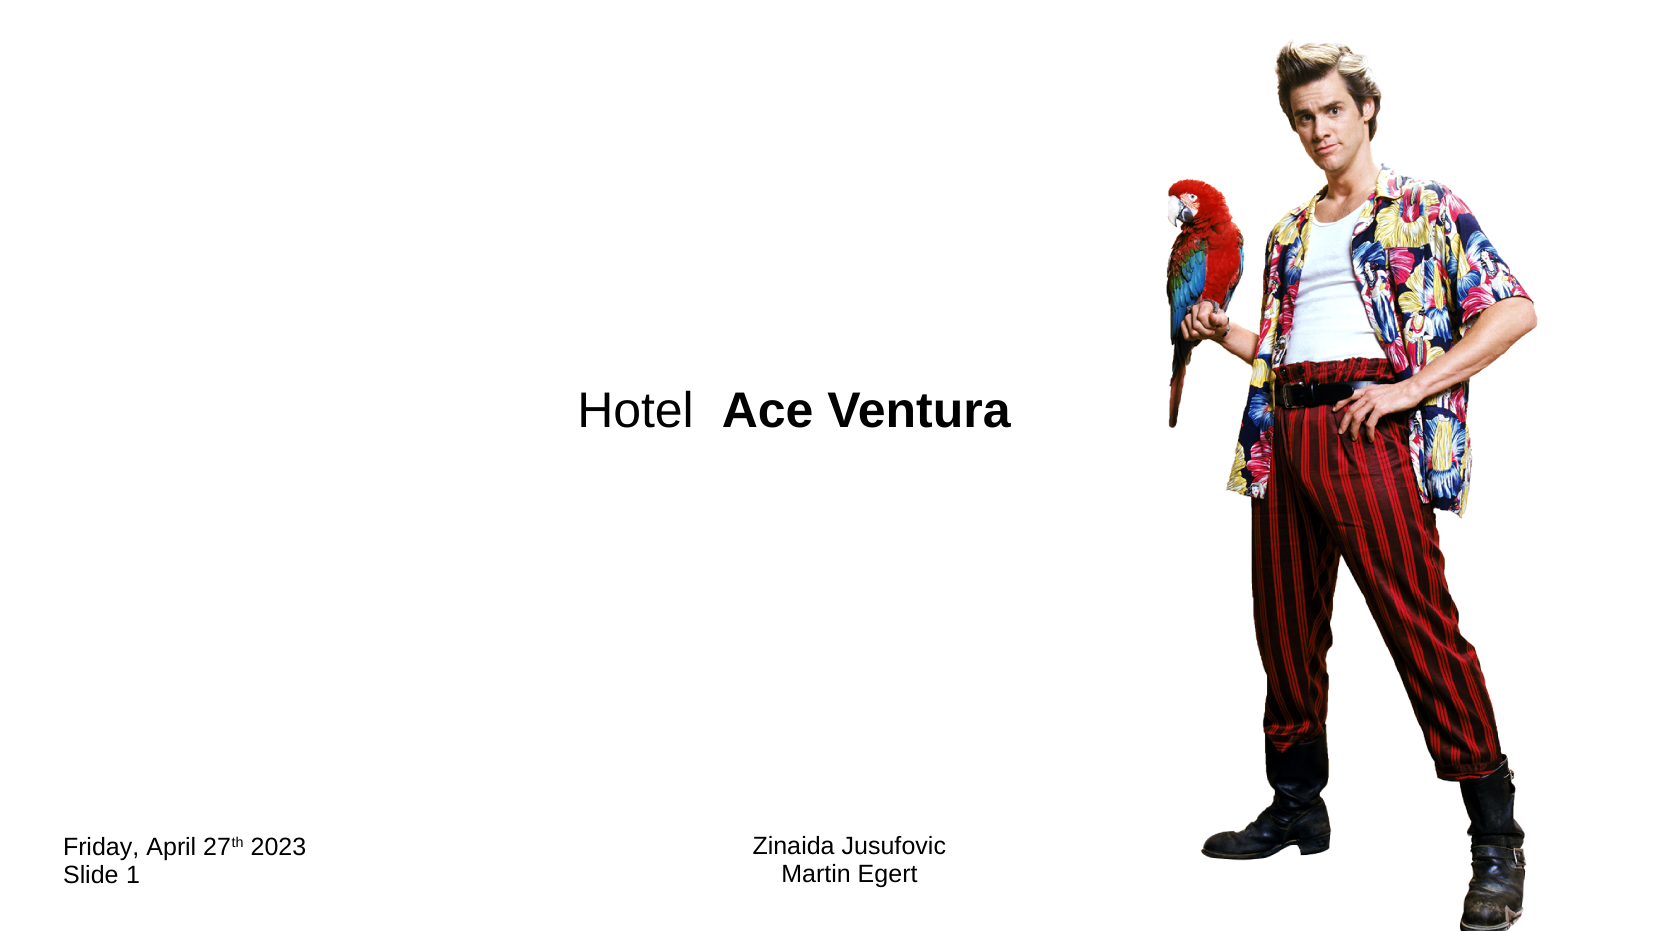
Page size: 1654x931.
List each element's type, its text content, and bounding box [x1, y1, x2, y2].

picture [1165, 37, 1538, 931]
text_box Friday, April 27th 2023 Slide <number> [63, 832, 497, 890]
text_box Zinaida Jusufovic Martin Egert [497, 817, 1165, 902]
text_box Hotel Ace Ventura [562, 375, 1165, 558]
